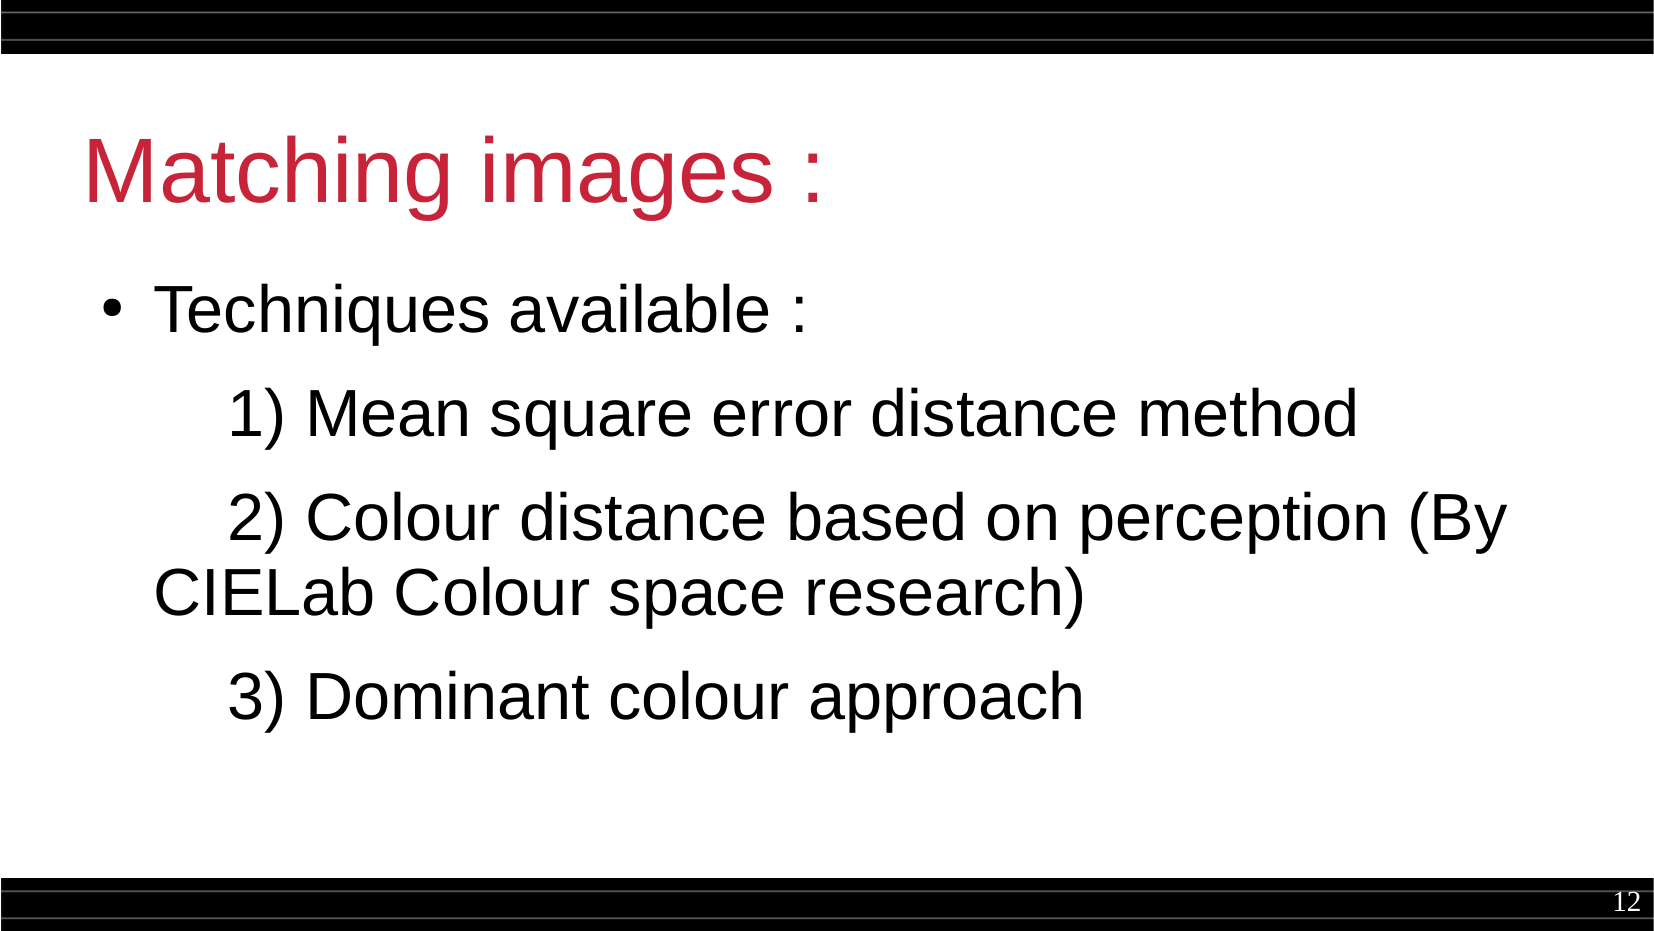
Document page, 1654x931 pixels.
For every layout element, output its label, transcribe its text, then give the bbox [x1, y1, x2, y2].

list Techniques available : 1) Mean square error distance method 2) Colour distance based on perception (By CIELab Colour space research) 3) Dominant colour approach [82, 271, 1571, 758]
picture [1, 0, 1654, 54]
title Matching images : [82, 92, 1571, 249]
picture [1, 878, 1654, 931]
